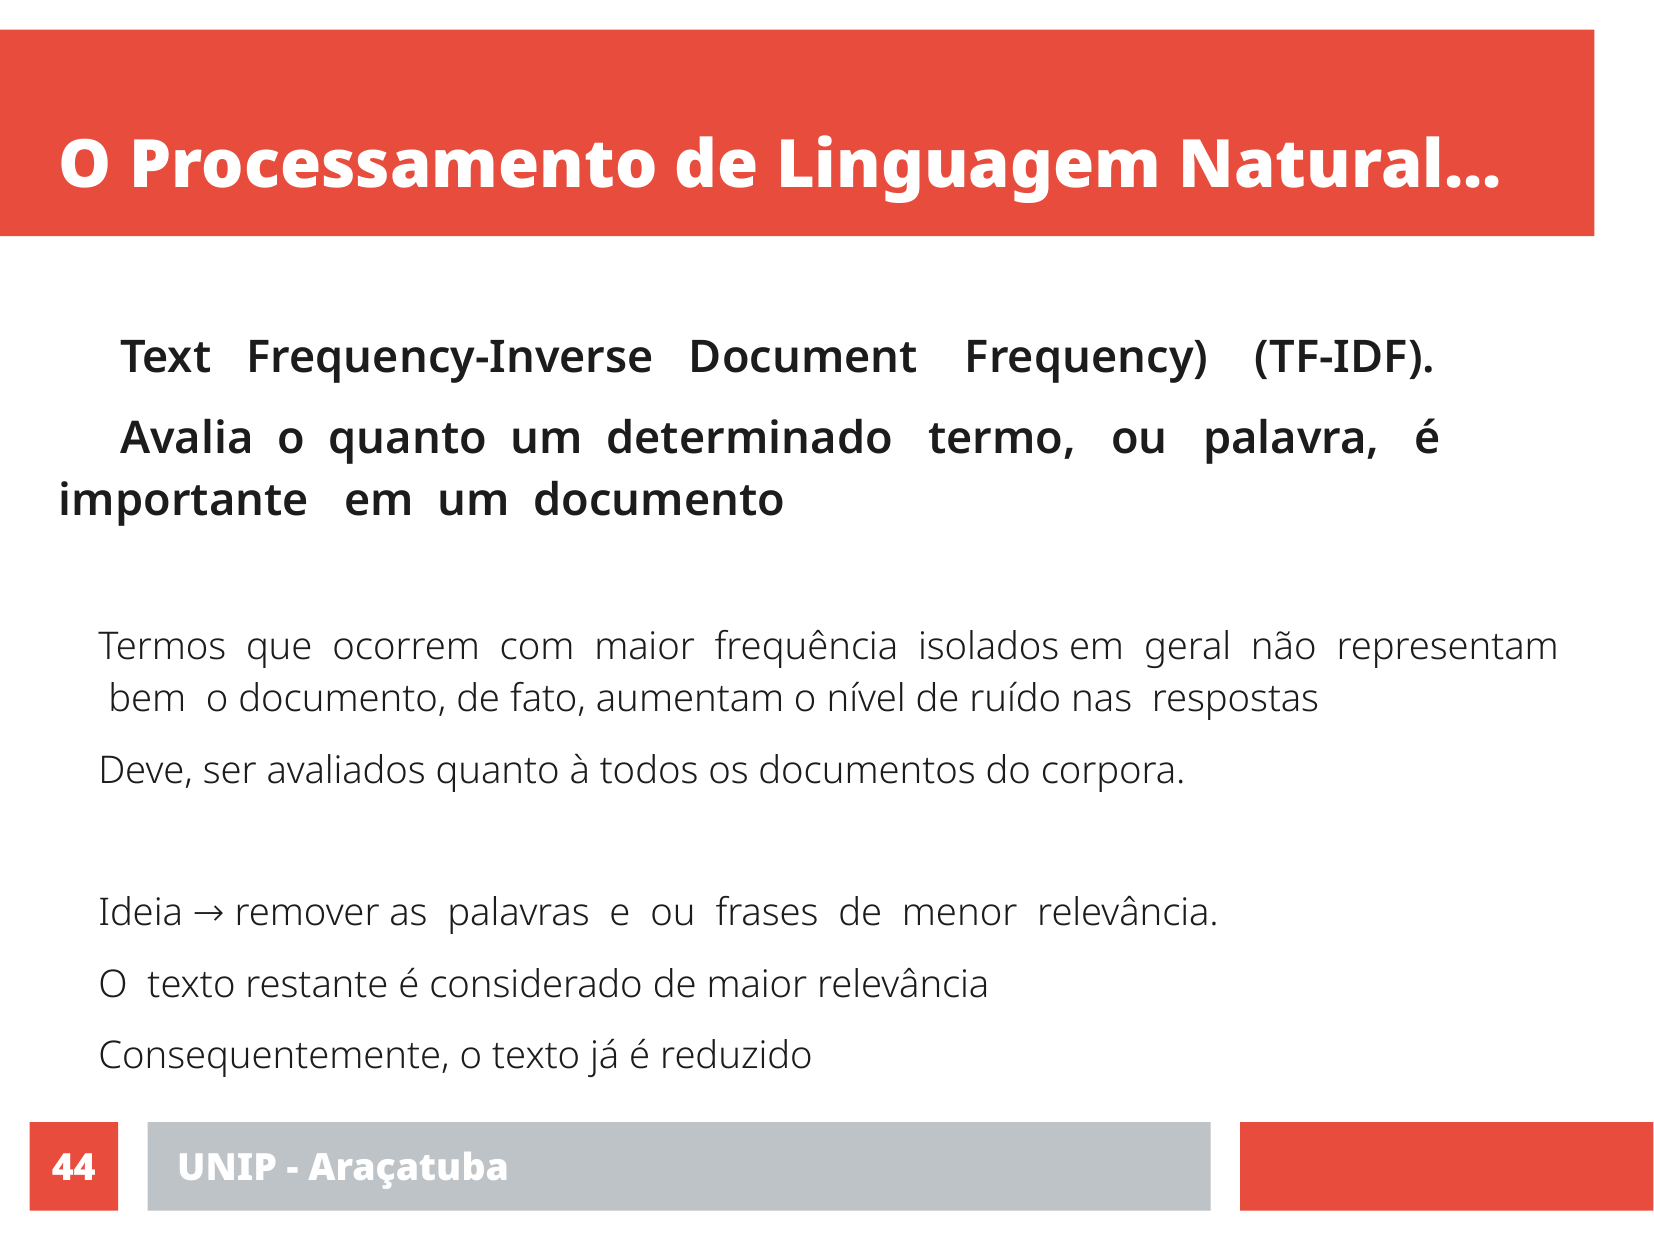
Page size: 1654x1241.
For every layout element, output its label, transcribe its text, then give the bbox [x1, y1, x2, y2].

title O Processamento de Linguagem Natural... [59, 59, 1595, 207]
list Text Frequency-Inverse Document Frequency) (TF-IDF). Avalia o quanto um determinado termo, ou palavra, é importante em um documento Termos que ocorrem com maior frequência isolados em geral não representam bem o documento, de fato, aumentam o nível de ruído nas respostas Deve, ser avaliados quanto à todos os documentos do corpora. Ideia → remover as palavras e ou frases de menor relevância. O texto restante é considerado de maior relevância Consequentemente, o texto já é reduzido [59, 324, 1565, 1093]
